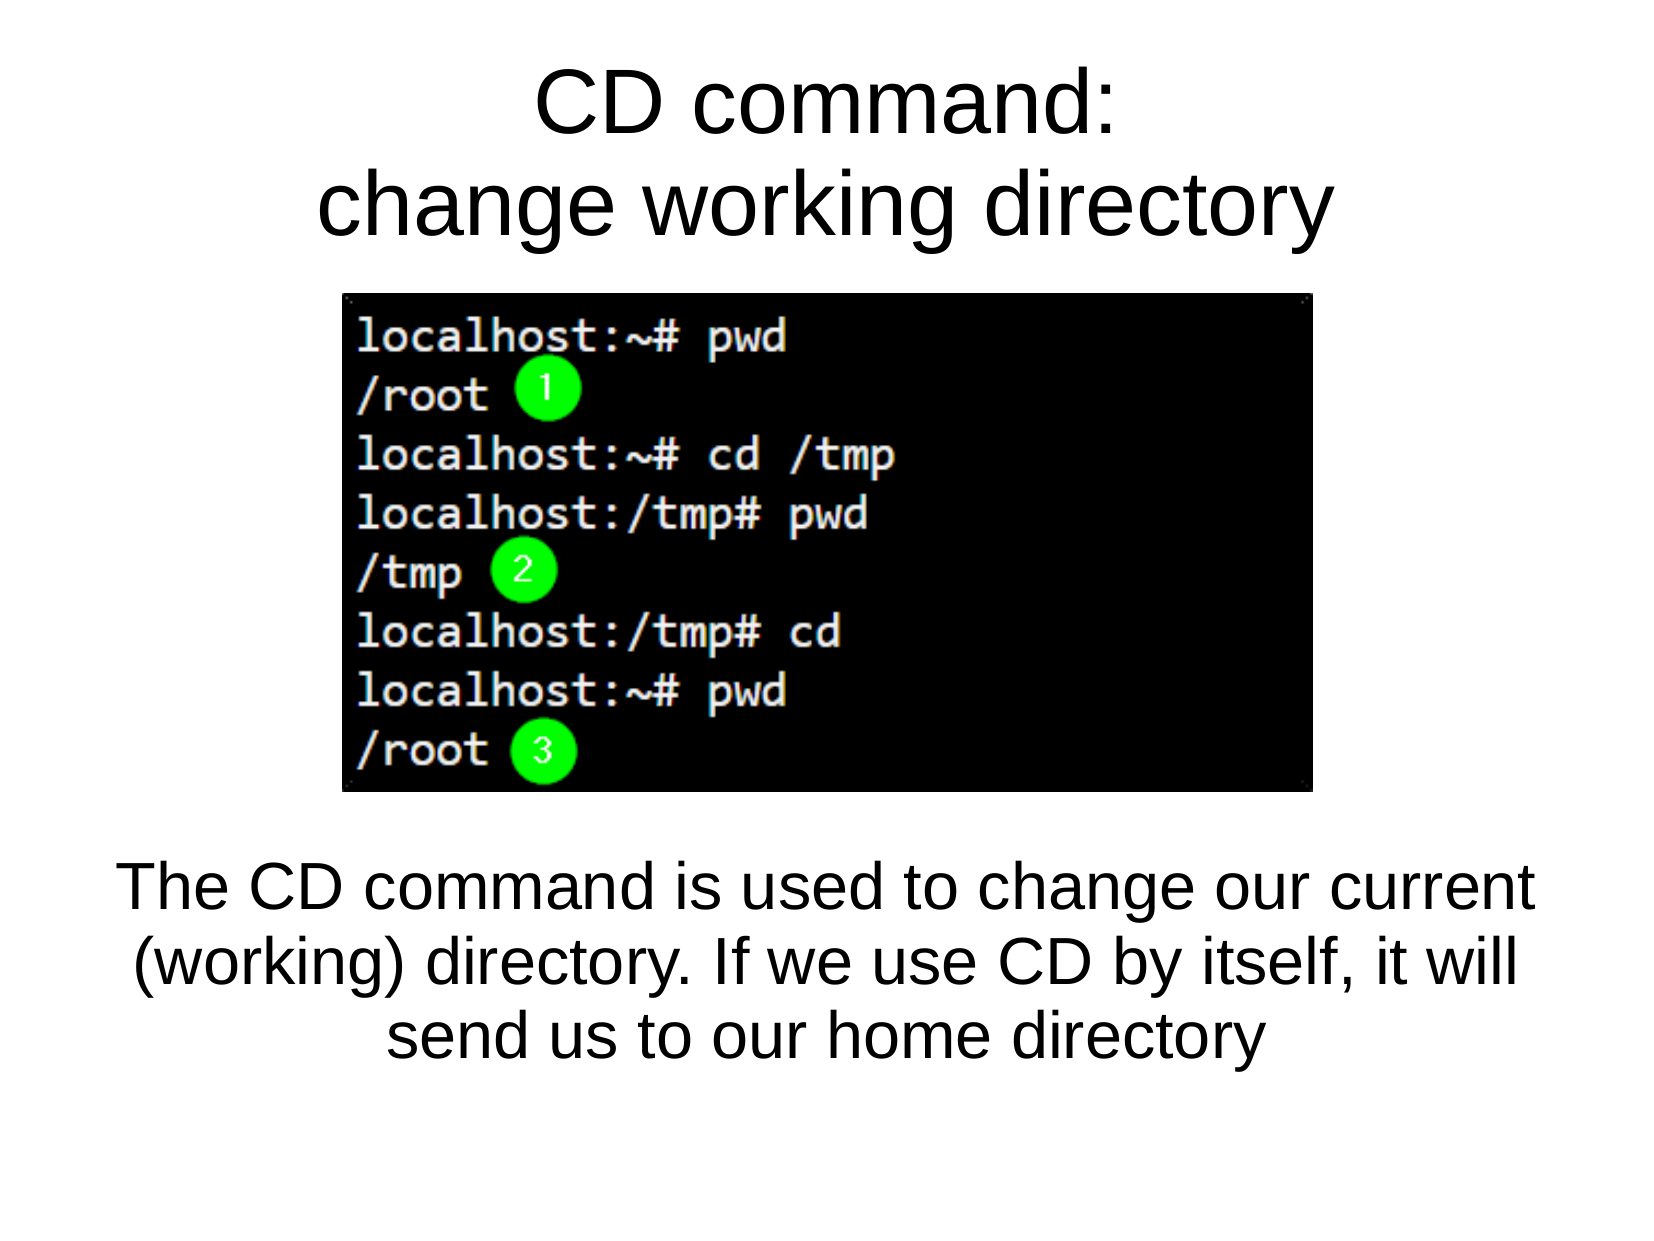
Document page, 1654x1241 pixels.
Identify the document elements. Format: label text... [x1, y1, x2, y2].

subtitle The CD command is used to change our current (working) directory. If we use CD by itself, it will send us to our home directory [82, 290, 1571, 1109]
picture [342, 293, 1313, 792]
title CD command: change working directory [82, 49, 1571, 257]
